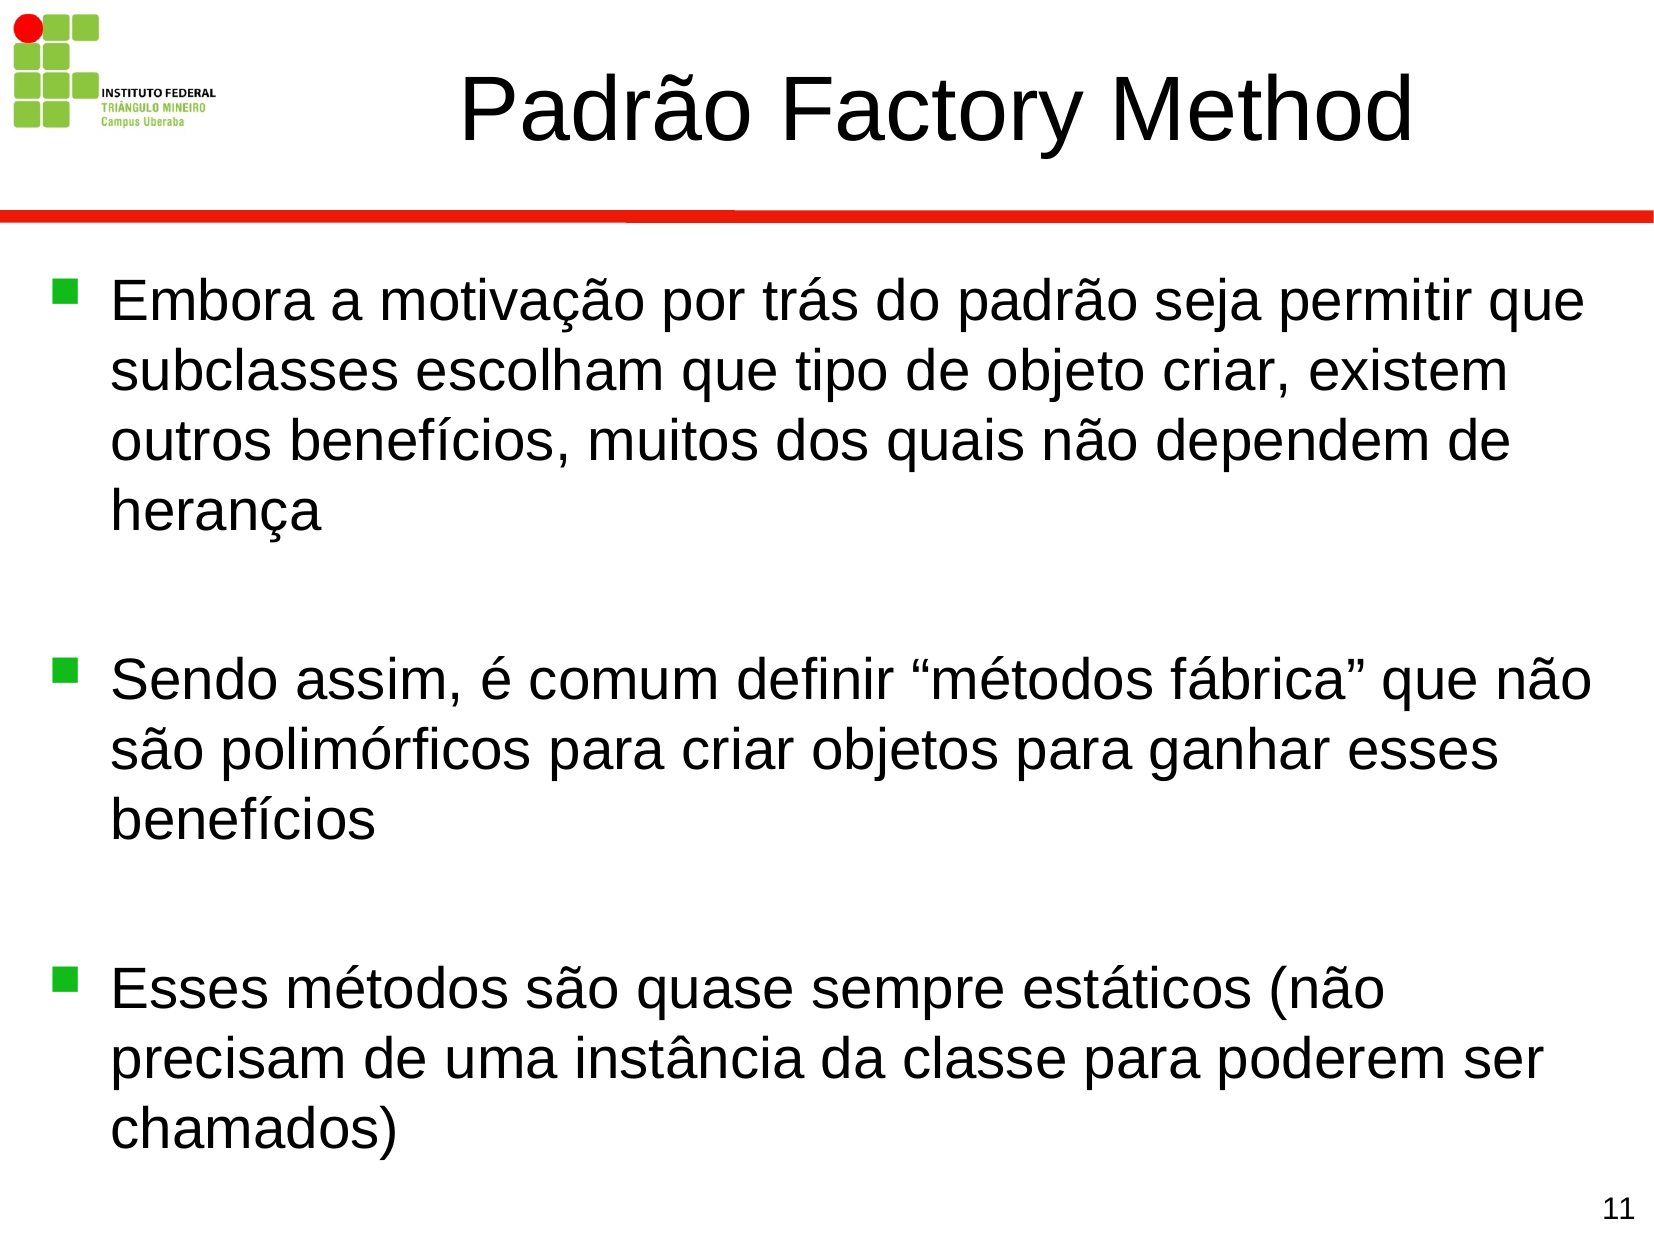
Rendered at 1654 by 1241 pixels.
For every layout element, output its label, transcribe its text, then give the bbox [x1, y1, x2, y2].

picture [0, 2, 228, 139]
text_box Embora a motivação por trás do padrão seja permitir que subclasses escolham que tipo de objeto criar, existem outros benefícios, muitos dos quais não dependem de herança Sendo assim, é comum definir “métodos fábrica” que não são polimórficos para criar objetos para ganhar esses benefícios Esses métodos são quase sempre estáticos (não precisam de uma instância da classe para poderem ser chamados) [32, 253, 1654, 1241]
text_box <number> [1185, 1179, 1654, 1220]
text_box Padrão Factory Method [253, 0, 1622, 207]
